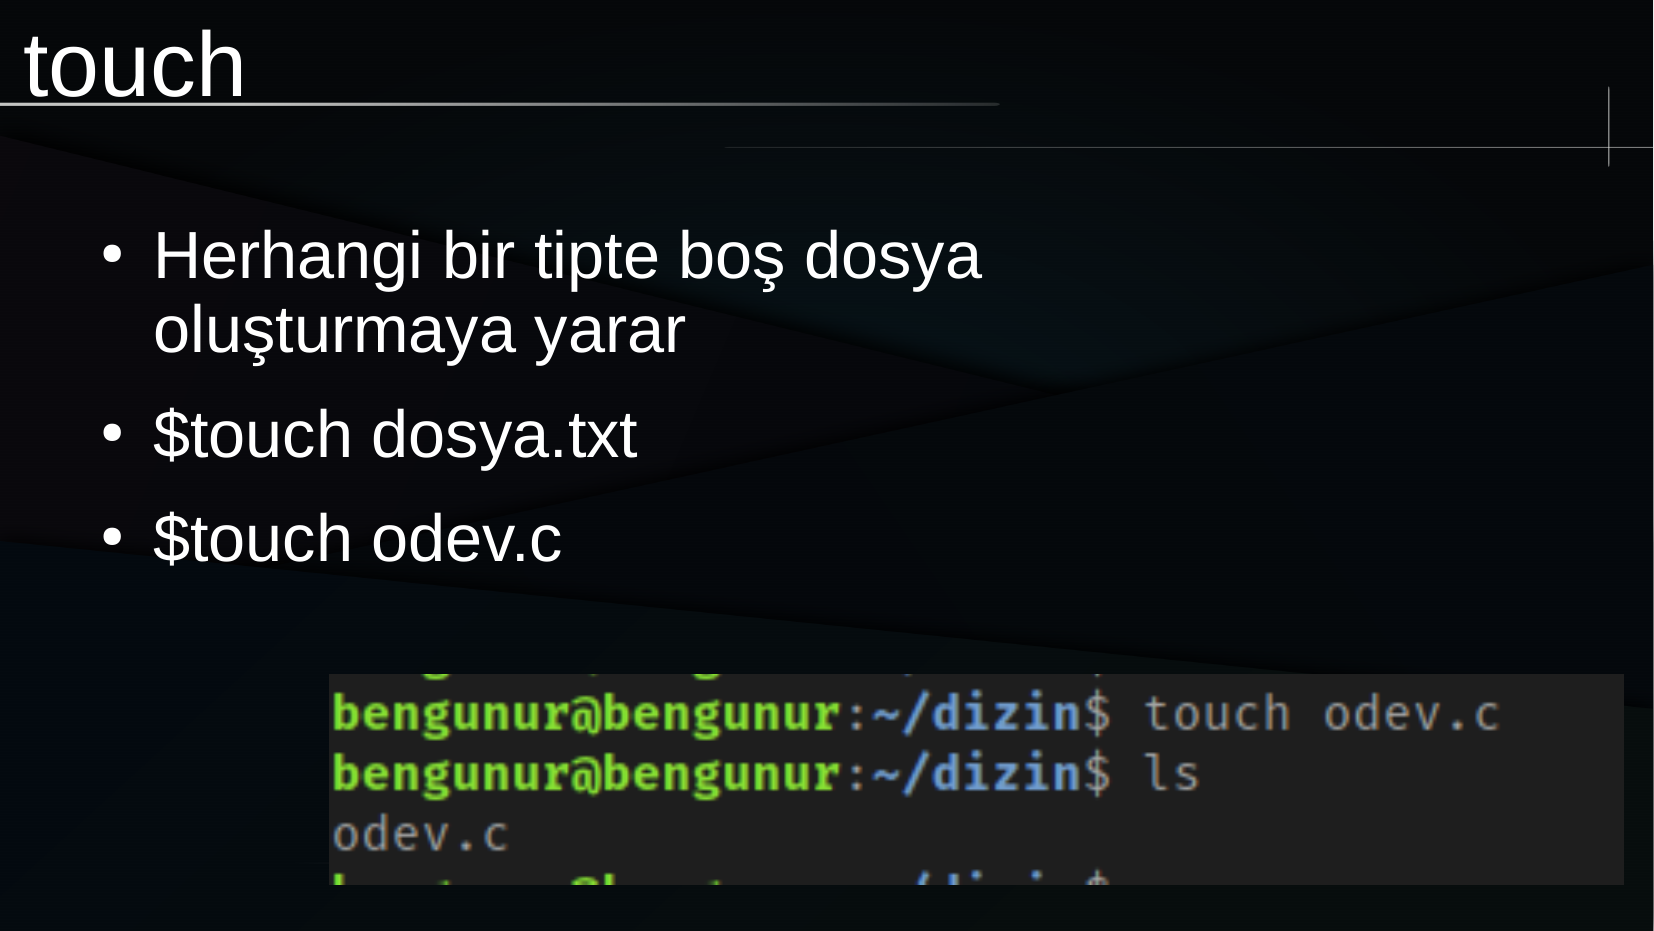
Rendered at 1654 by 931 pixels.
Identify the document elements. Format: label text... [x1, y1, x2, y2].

title touch [23, 11, 1589, 119]
list Herhangi bir tipte boş dosya oluşturmaya yarar $touch dosya.txt $touch odev.c [82, 217, 1216, 661]
picture [0, 0, 1654, 931]
